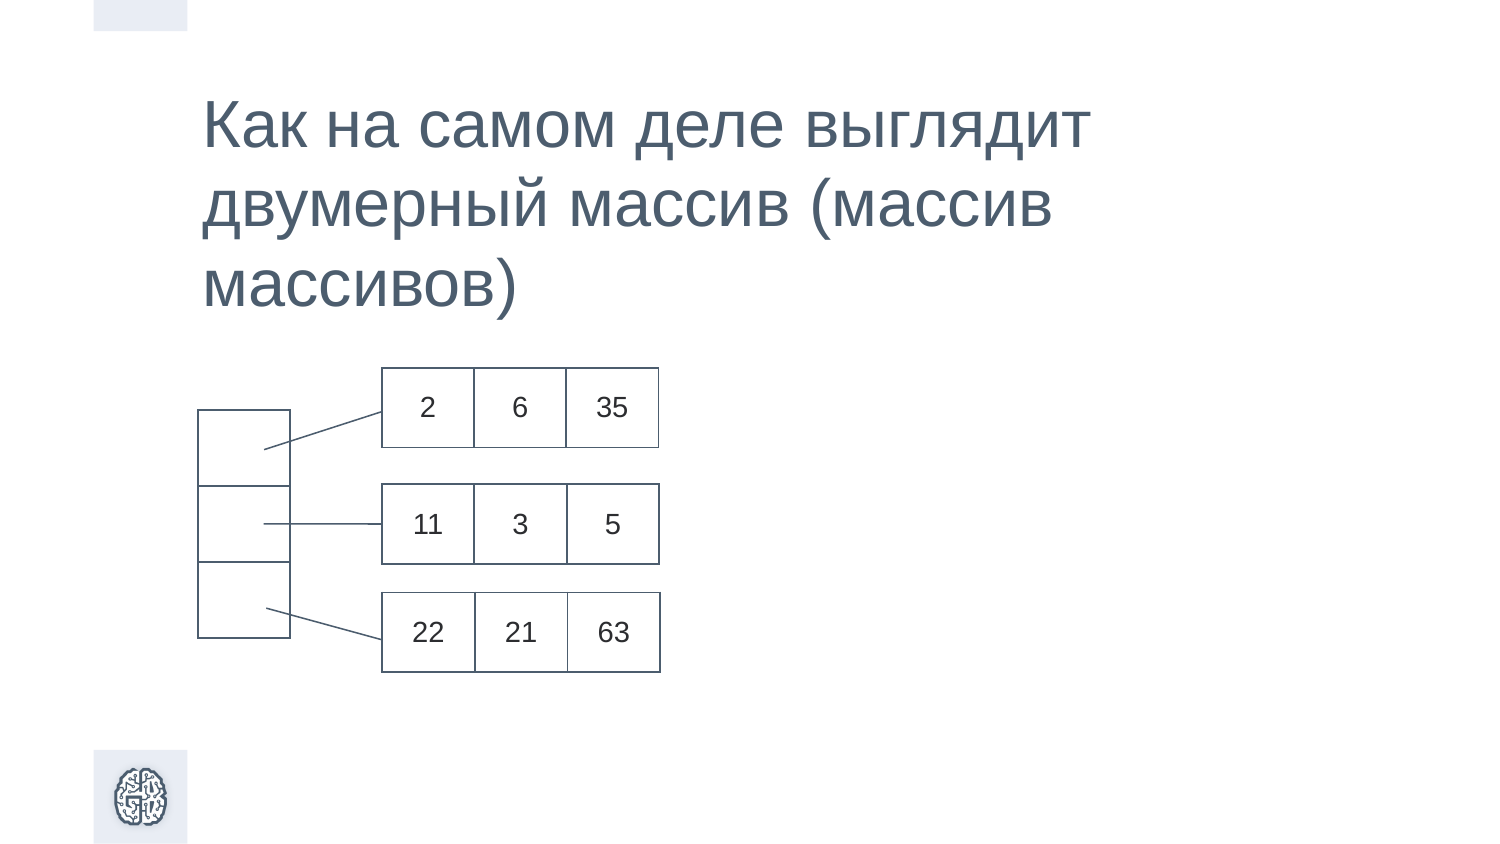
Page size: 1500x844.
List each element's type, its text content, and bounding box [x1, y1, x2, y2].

table_header 22 [383, 593, 474, 671]
table_header [199, 411, 289, 485]
table_header 2 [383, 369, 473, 447]
table_header 63 [568, 593, 659, 671]
table_header 5 [568, 485, 658, 563]
table_cell [199, 563, 289, 637]
text_box Как на самом деле выглядит двумерный массив (массив массивов) [187, 93, 1312, 307]
table_header 6 [475, 369, 565, 447]
table_header 3 [475, 485, 566, 563]
table_header 35 [567, 369, 658, 447]
picture [106, 760, 175, 834]
table_header 11 [383, 485, 473, 563]
table_cell [199, 487, 289, 561]
table_header 21 [476, 593, 567, 671]
